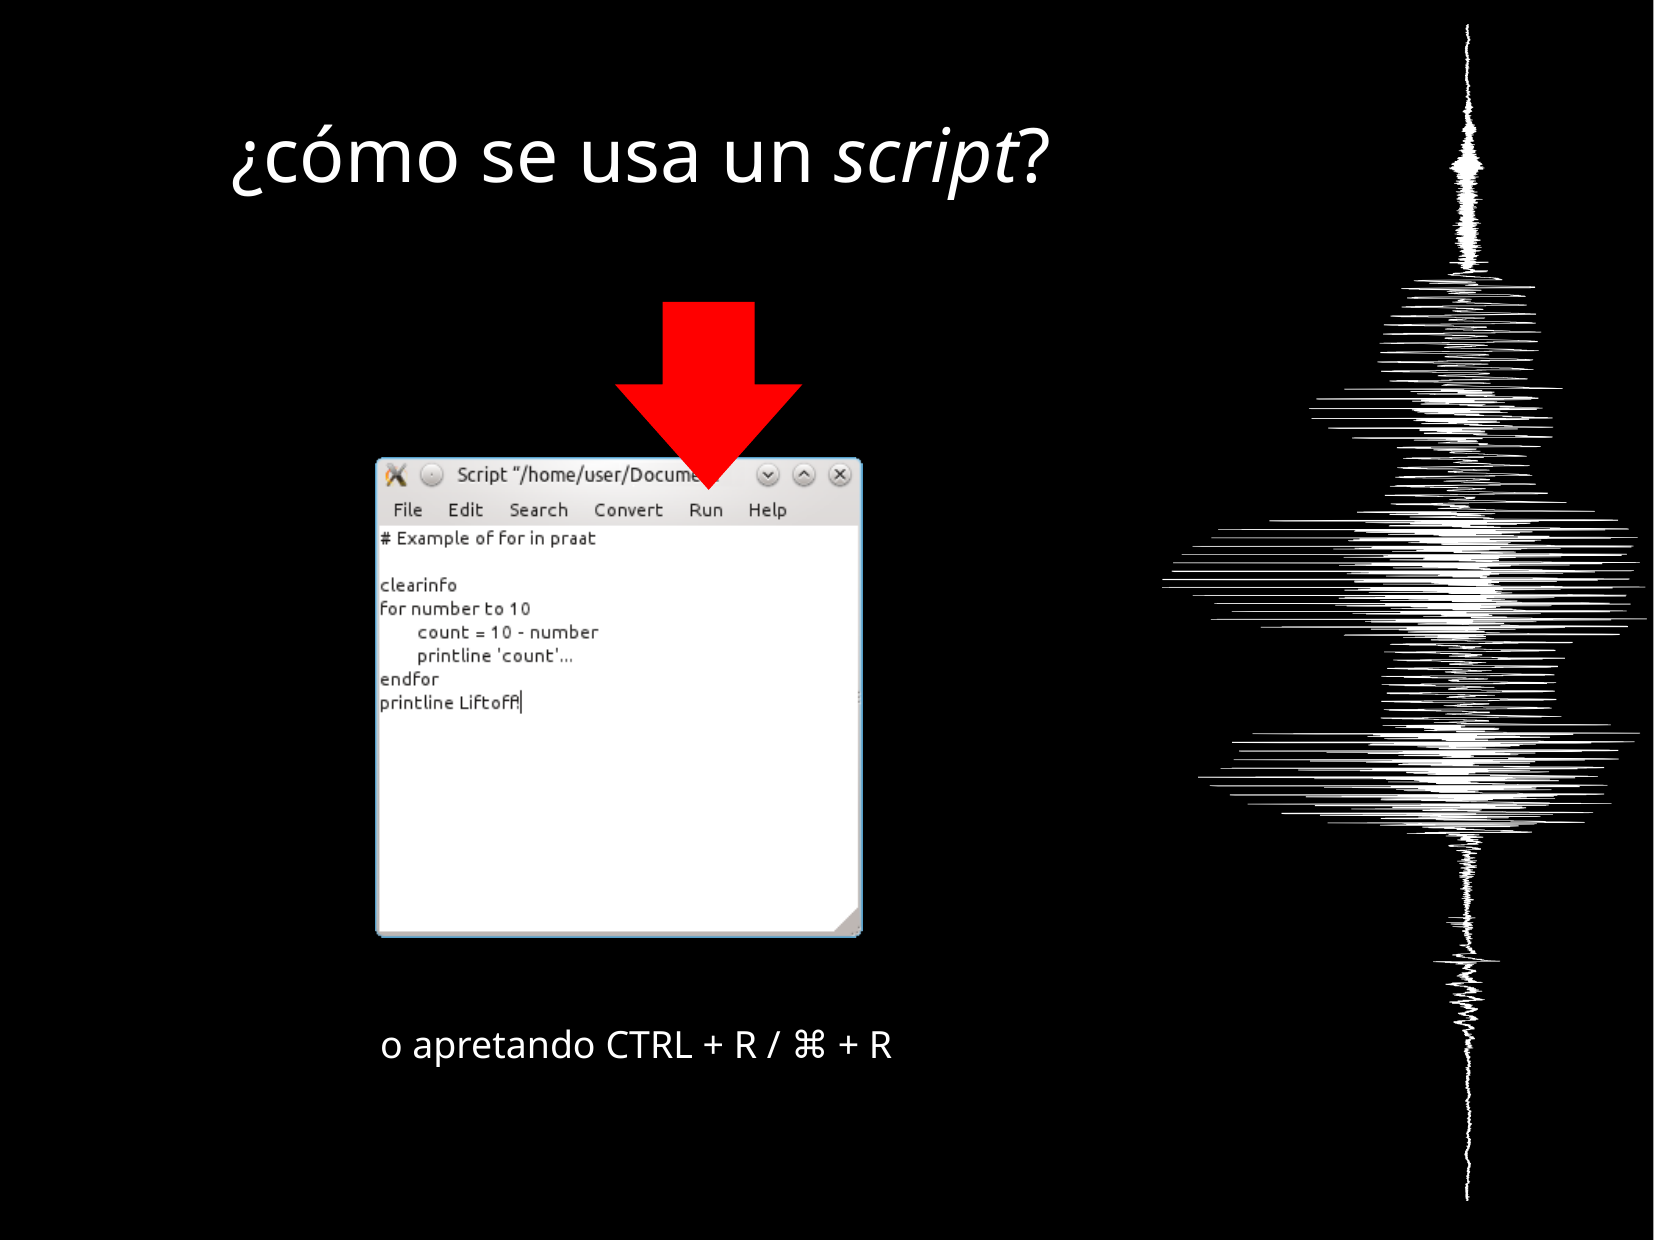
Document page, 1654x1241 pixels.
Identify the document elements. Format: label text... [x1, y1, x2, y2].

text_box o apretando CTRL + R / ⌘ + R [365, 1016, 1003, 1073]
title ¿cómo se usa un script? [82, 49, 1201, 257]
picture [1162, 24, 1647, 1201]
picture [375, 457, 863, 938]
text_box [614, 301, 803, 490]
